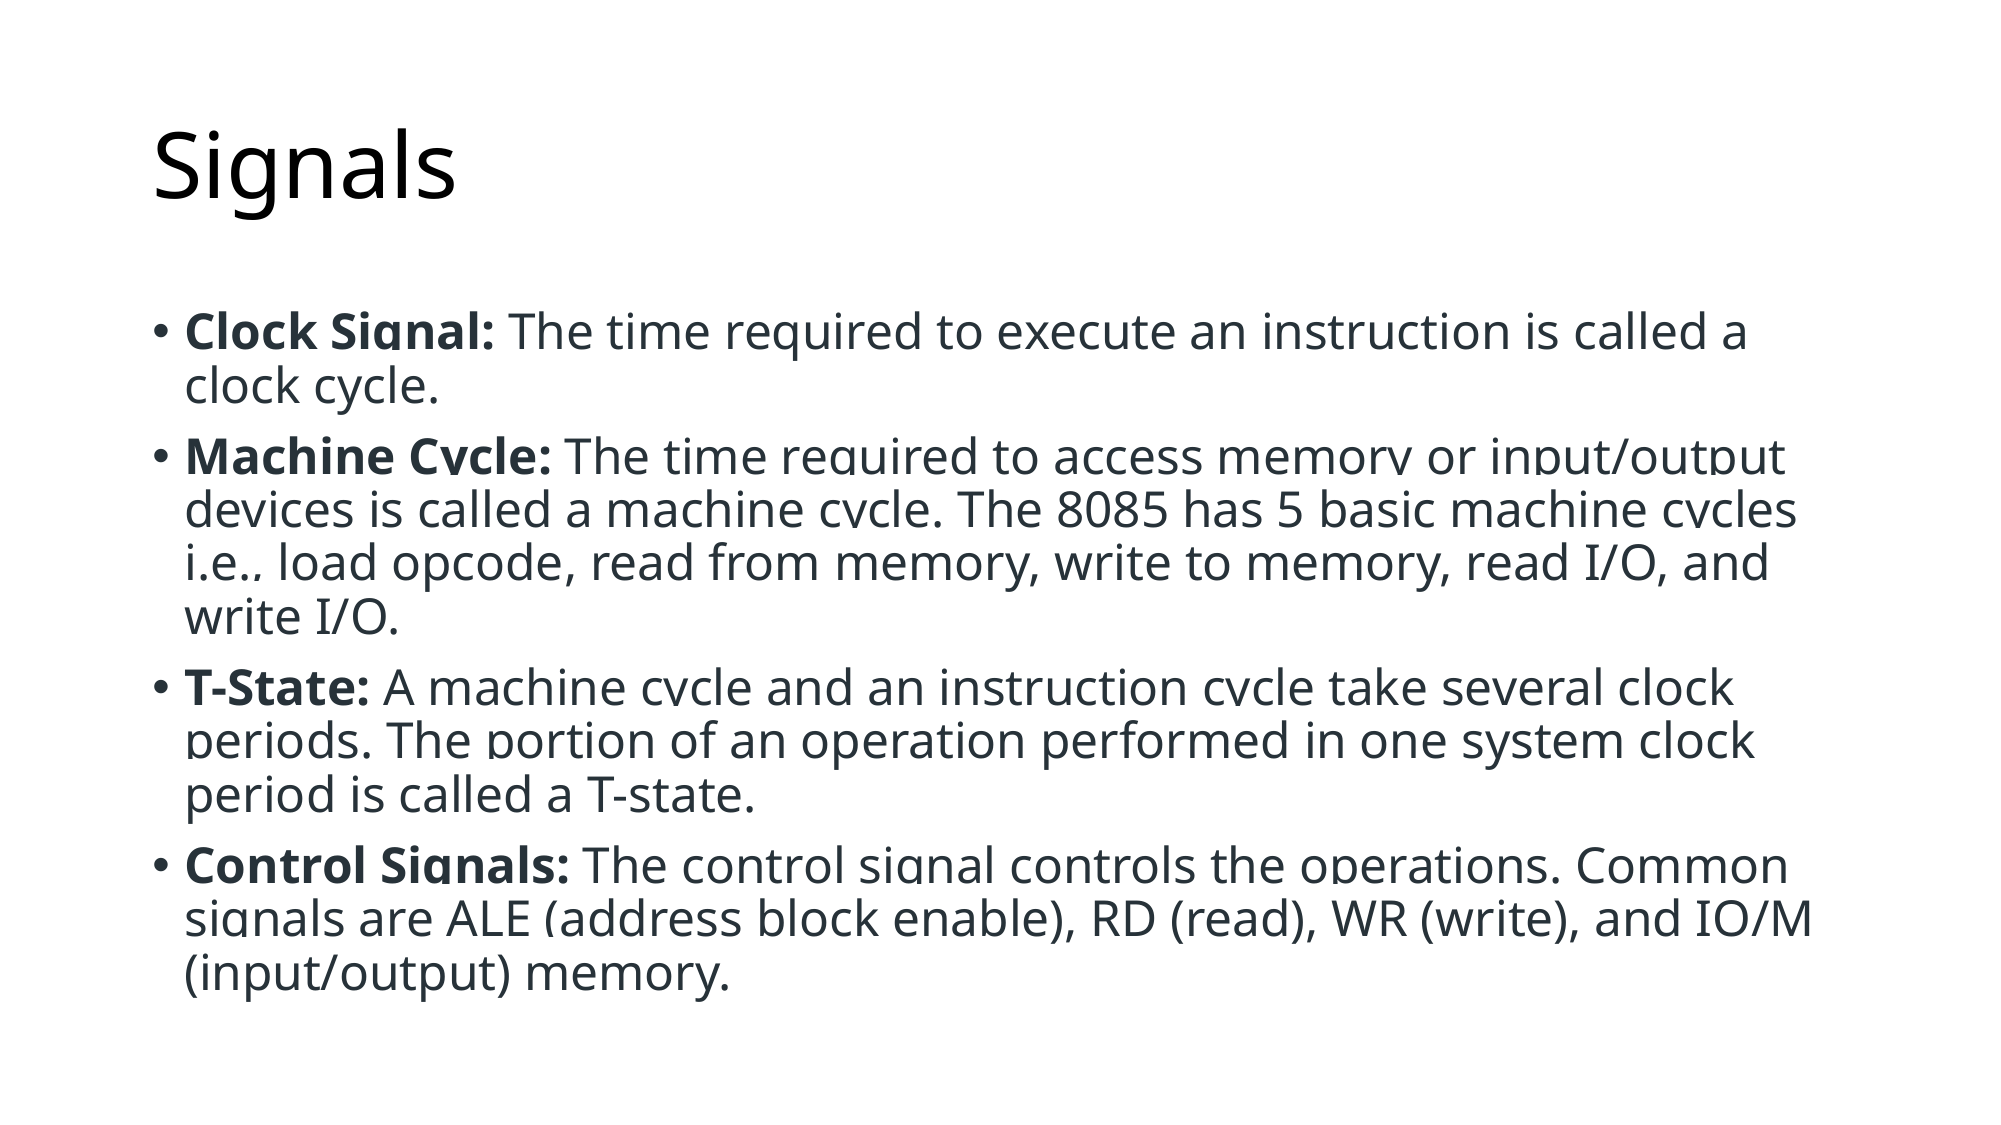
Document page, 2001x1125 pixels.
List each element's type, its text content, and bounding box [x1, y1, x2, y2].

list Clock Signal: The time required to execute an instruction is called a clock cycle. Machine Cycle: The time required to access memory or input/output devices is called a machine cycle. The 8085 has 5 basic machine cycles i.e., load opcode, read from memory, write to memory, read I/O, and write I/O. T-State: A machine cycle and an instruction cycle take several clock periods. The portion of an operation performed in one system clock period is called a T-state. Control Signals: The control signal controls the operations. Common signals are ALE (address block enable), RD (read), WR (write), and IO/M (input/output) memory. [137, 299, 1863, 1014]
title Signals [137, 59, 1863, 278]
